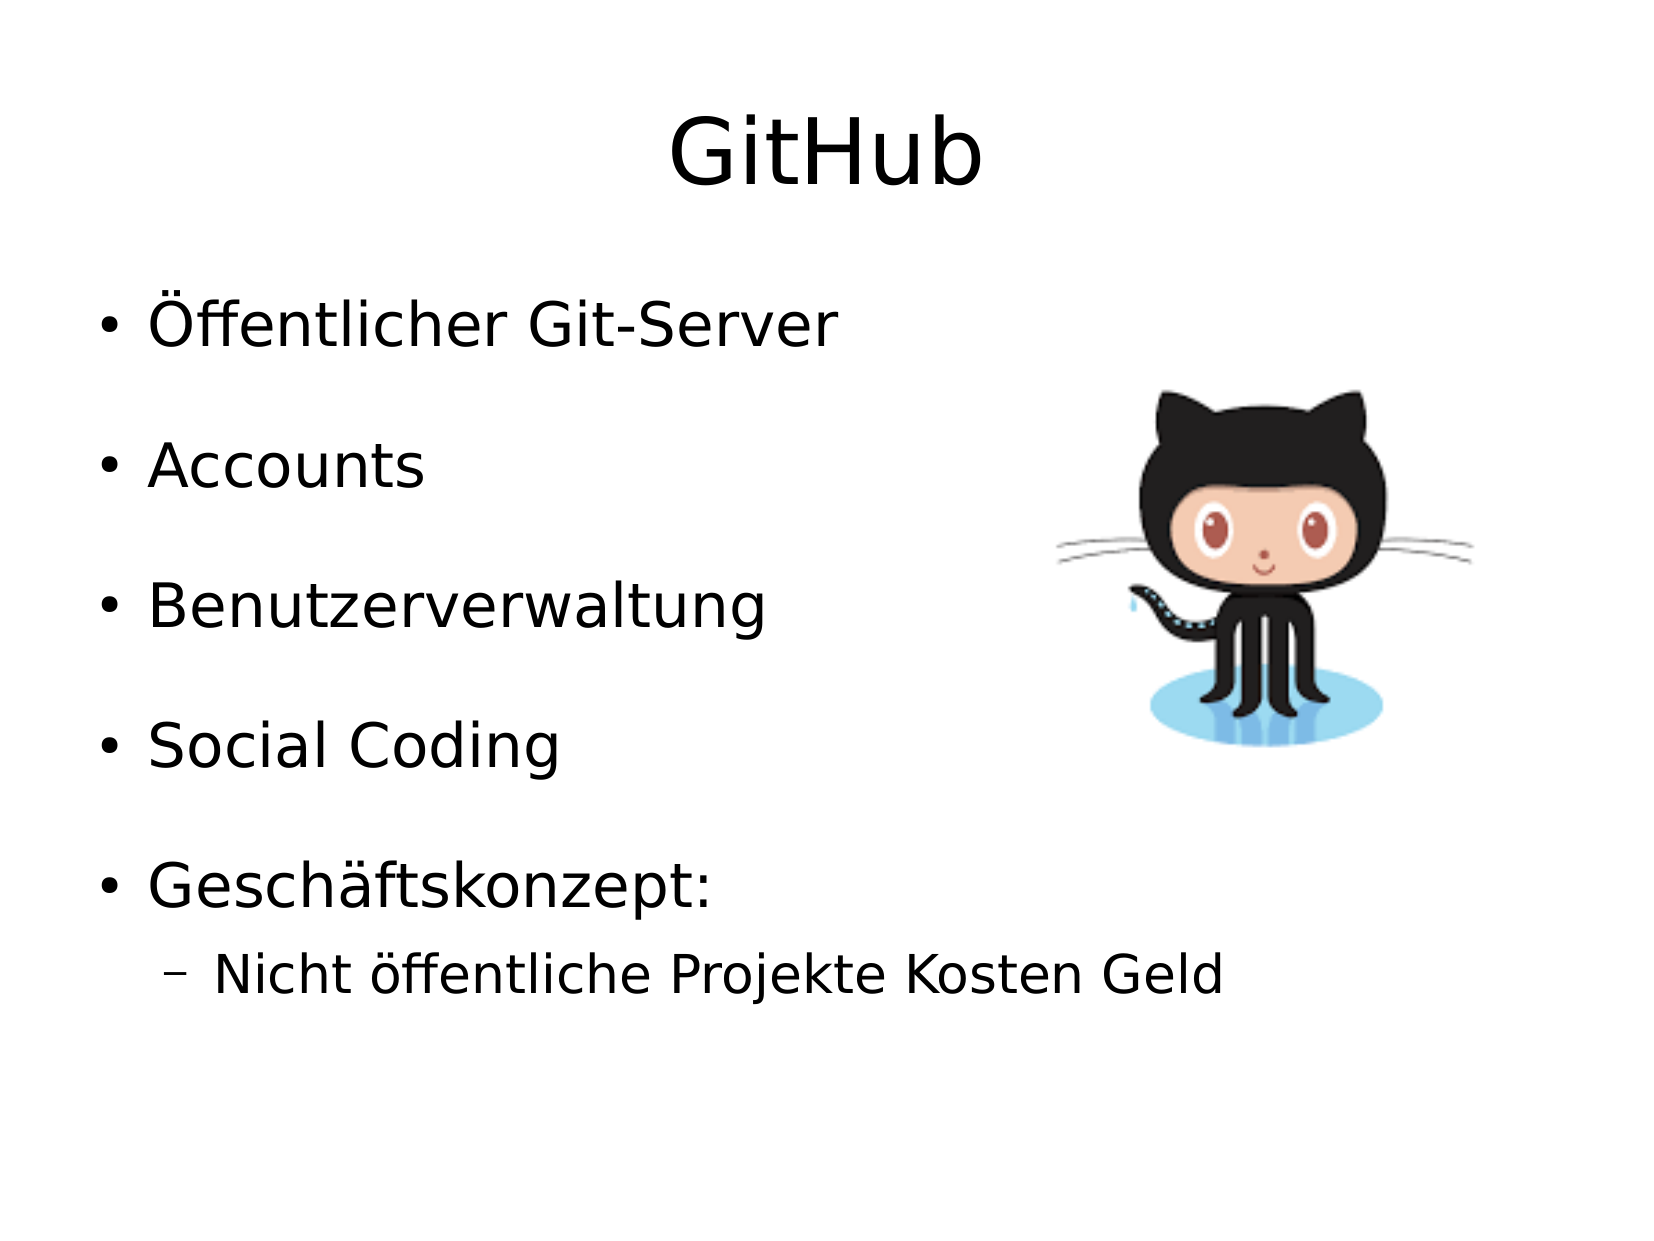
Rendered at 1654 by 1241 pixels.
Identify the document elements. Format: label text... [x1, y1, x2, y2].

title GitHub [82, 49, 1571, 257]
picture [839, 344, 1654, 796]
list Öffentlicher Git-Server Accounts Benutzerverwaltung Social Coding Geschäftskonzept: Nicht öffentliche Projekte Kosten Geld [82, 290, 1571, 1010]
